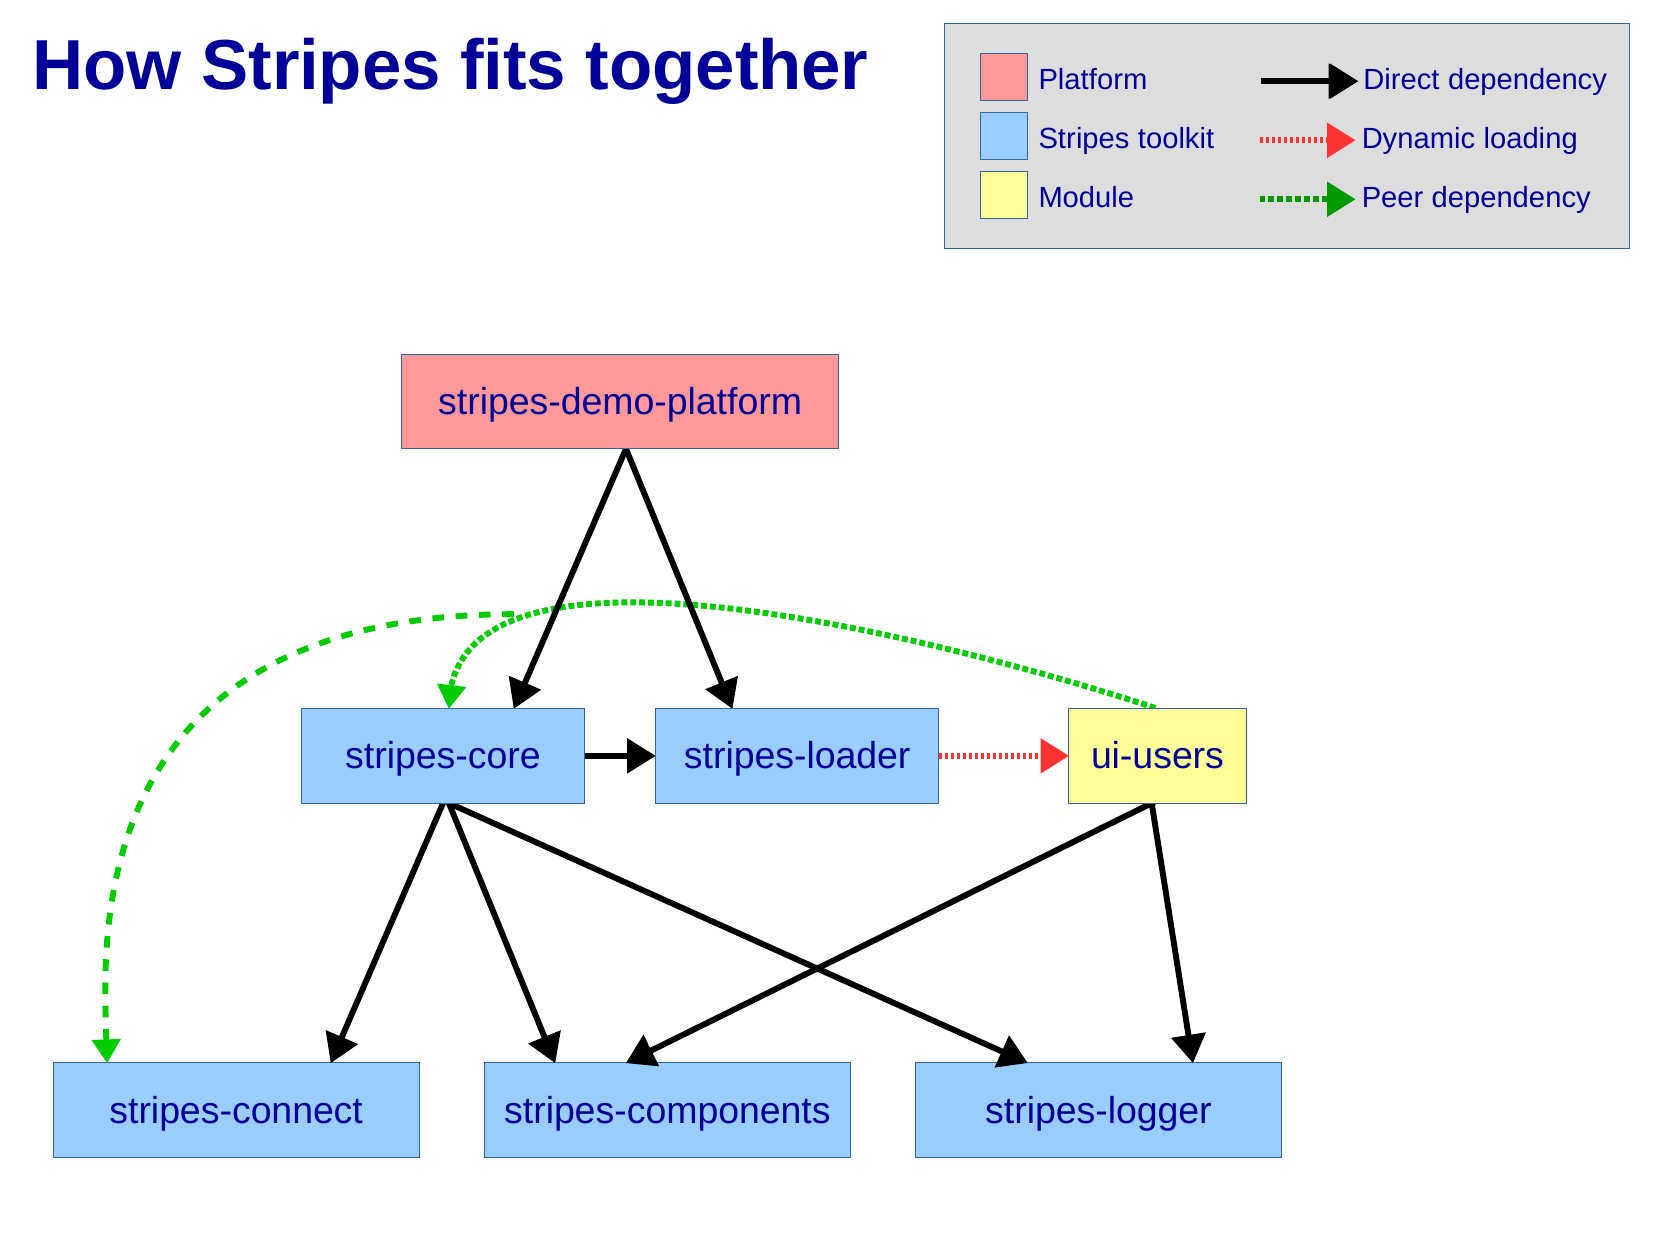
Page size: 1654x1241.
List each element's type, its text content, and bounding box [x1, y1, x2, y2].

text_box stripes-components [484, 1062, 851, 1158]
text_box Peer dependency [1347, 173, 1606, 222]
text_box ui-users [1068, 708, 1247, 804]
text_box stripes-core [301, 708, 585, 804]
text_box How Stripes fits together [17, 17, 886, 112]
text_box stripes-demo-platform [401, 354, 839, 449]
text_box stripes-connect [53, 1062, 420, 1158]
text_box Stripes toolkit [1023, 114, 1229, 163]
text_box Module [1023, 173, 1149, 222]
text_box Direct dependency [1348, 55, 1622, 103]
text_box stripes-loader [655, 708, 939, 804]
text_box [944, 23, 1630, 249]
text_box Platform [1023, 55, 1162, 103]
text_box stripes-logger [915, 1062, 1282, 1158]
text_box Dynamic loading [1347, 114, 1593, 163]
